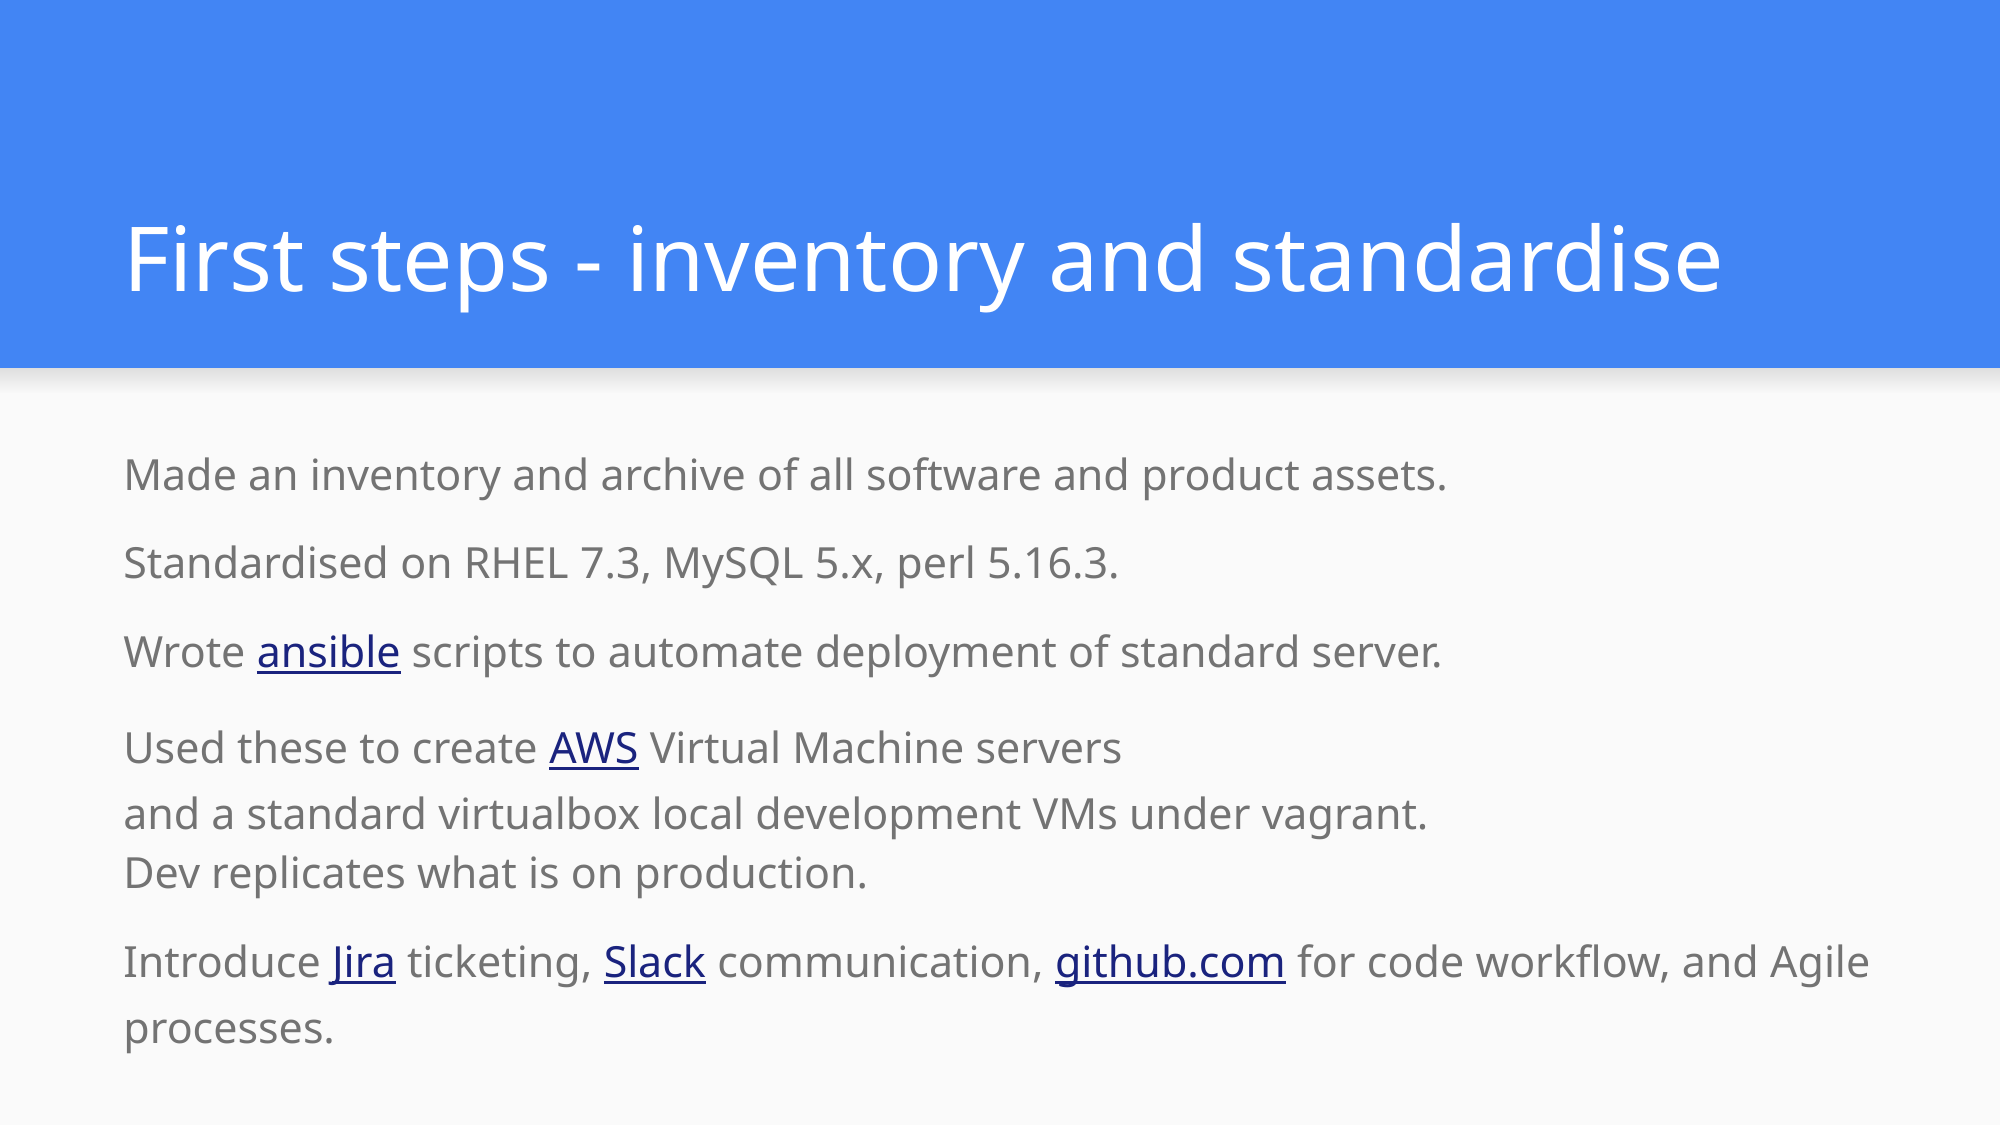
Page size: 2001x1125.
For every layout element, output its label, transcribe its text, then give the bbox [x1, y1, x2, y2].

list Made an inventory and archive of all software and product assets. Standardised on RHEL 7.3, MySQL 5.x, perl 5.16.3. Wrote ansible scripts to automate deployment of standard server. Used these to create AWS Virtual Machine servers and a standard virtualbox local development VMs under vagrant. Dev replicates what is on production. Introduce Jira ticketing, Slack communication, github.com for code workflow, and Agile processes. [103, 419, 1902, 1077]
title First steps - inventory and standardise [103, 161, 1902, 330]
